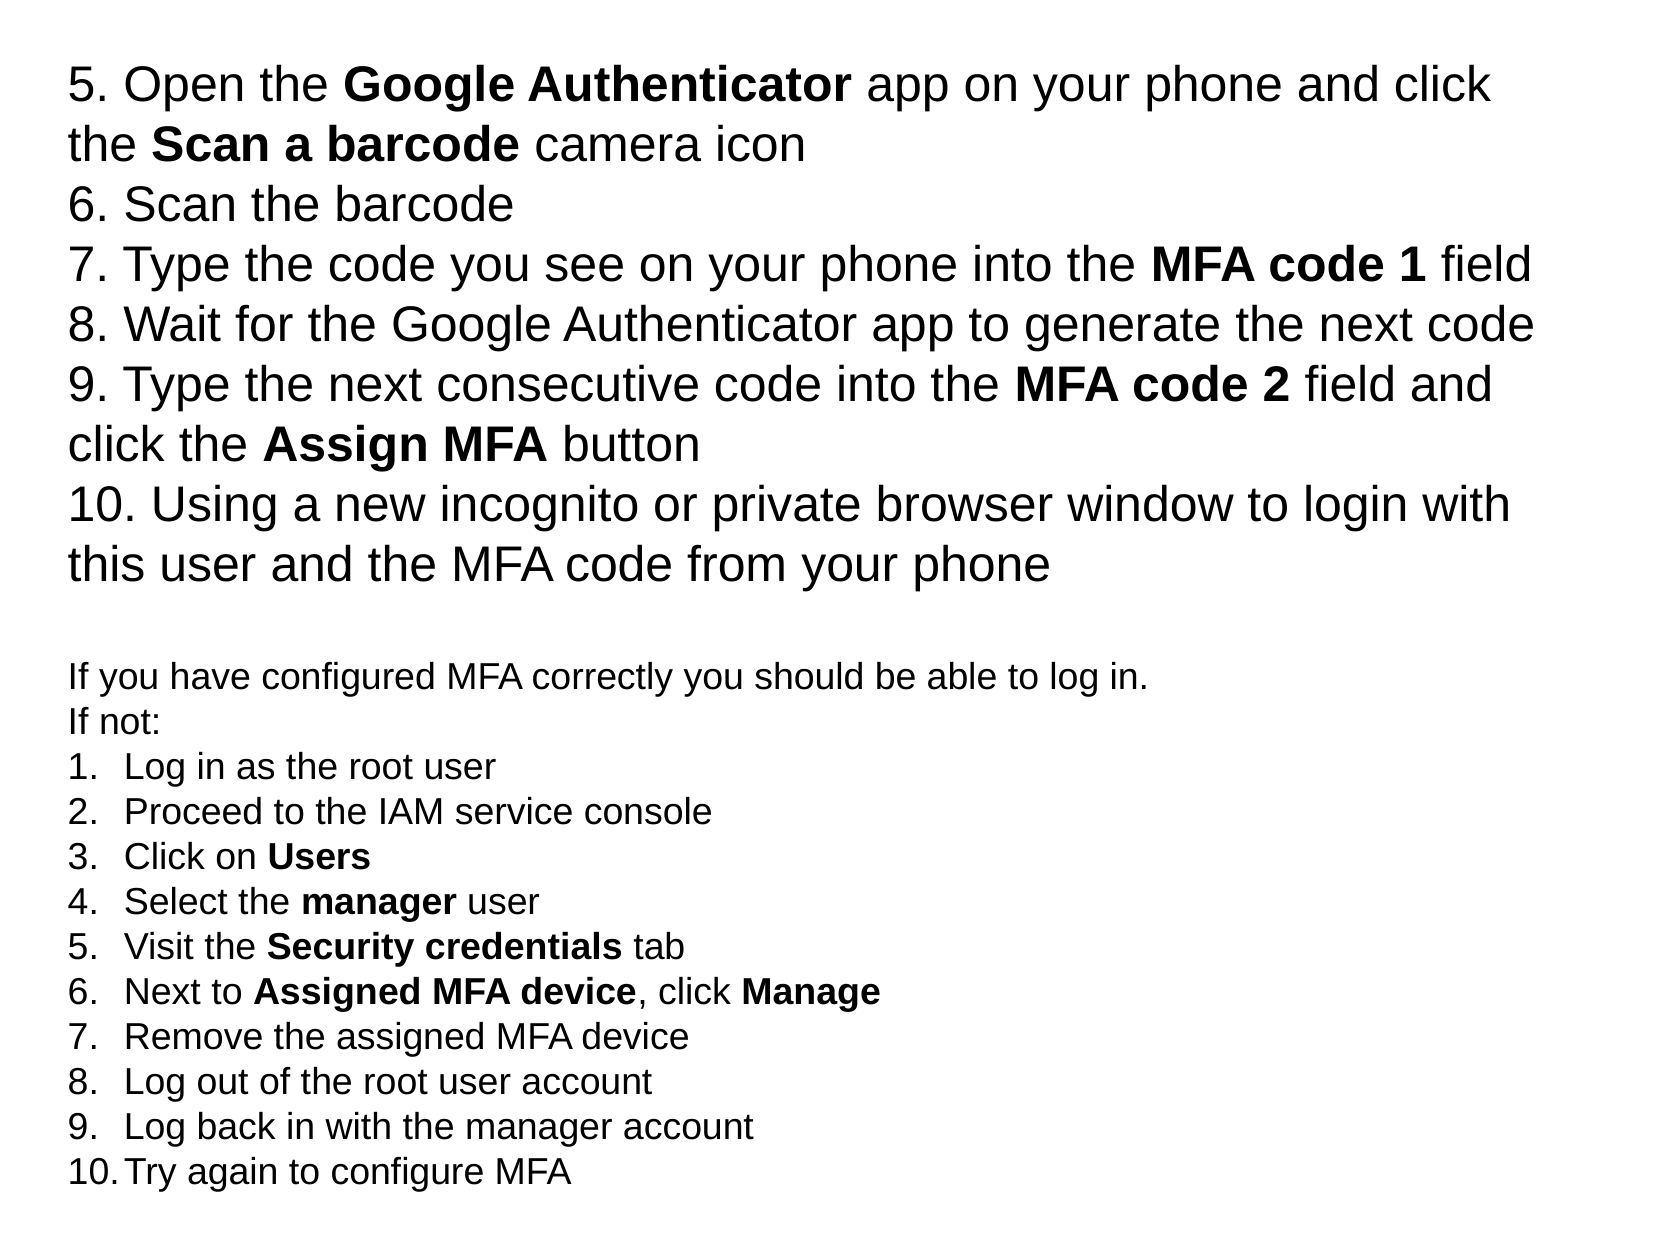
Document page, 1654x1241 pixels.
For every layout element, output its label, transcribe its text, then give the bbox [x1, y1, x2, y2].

list 5. Open the Google Authenticator app on your phone and click the Scan a barcode camera icon 6. Scan the barcode 7. Type the code you see on your phone into the MFA code 1 field 8. Wait for the Google Authenticator app to generate the next code 9. Type the next consecutive code into the MFA code 2 field and click the Assign MFA button 10. Using a new incognito or private browser window to login with this user and the MFA code from your phone If you have configured MFA correctly you should be able to log in. If not: Log in as the root user Proceed to the IAM service console Click on Users Select the manager user Visit the Security credentials tab Next to Assigned MFA device, click Manage Remove the assigned MFA device Log out of the root user account Log back in with the manager account Try again to configure MFA [67, 51, 1556, 1195]
